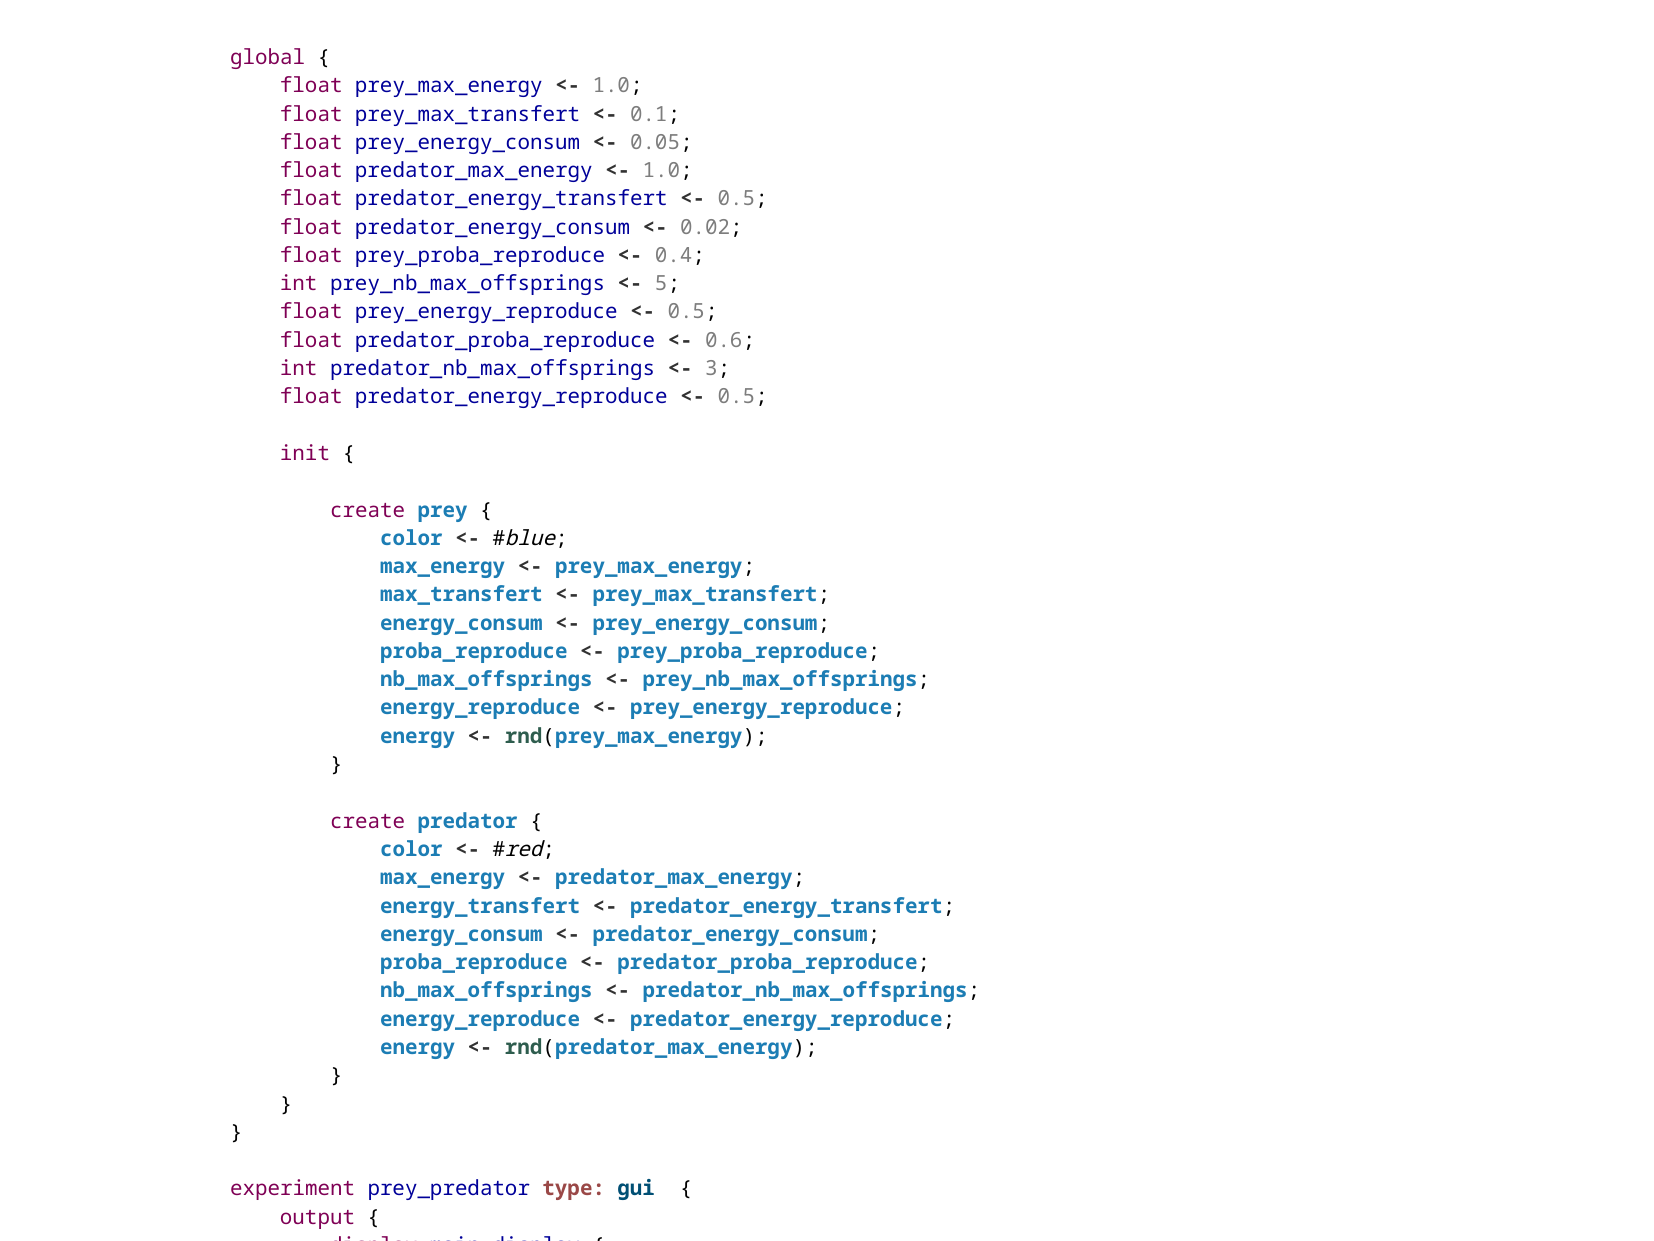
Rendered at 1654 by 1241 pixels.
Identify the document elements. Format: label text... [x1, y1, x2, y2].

text_box global { float prey_max_energy <- 1.0; float prey_max_transfert <- 0.1; float prey_energy_consum <- 0.05; float predator_max_energy <- 1.0; float predator_energy_transfert <- 0.5; float predator_energy_consum <- 0.02; float prey_proba_reproduce <- 0.4; int prey_nb_max_offsprings <- 5; float prey_energy_reproduce <- 0.5; float predator_proba_reproduce <- 0.6; int predator_nb_max_offsprings <- 3; float predator_energy_reproduce <- 0.5; init { create prey { color <- #blue; max_energy <- prey_max_energy; max_transfert <- prey_max_transfert; energy_consum <- prey_energy_consum; proba_reproduce <- prey_proba_reproduce; nb_max_offsprings <- prey_nb_max_offsprings; energy_reproduce <- prey_energy_reproduce; energy <- rnd(prey_max_energy); } create predator { color <- #red; max_energy <- predator_max_energy; energy_transfert <- predator_energy_transfert; energy_consum <- predator_energy_consum; proba_reproduce <- predator_proba_reproduce; nb_max_offsprings <- predator_nb_max_offsprings; energy_reproduce <- predator_energy_reproduce; energy <- rnd(predator_max_energy); } } } experiment prey_predator type: gui { output { display main_display { grid vegetation_cell lines: #black; species prey aspect: base; species predator aspect: base; } } } [215, 34, 1453, 1191]
